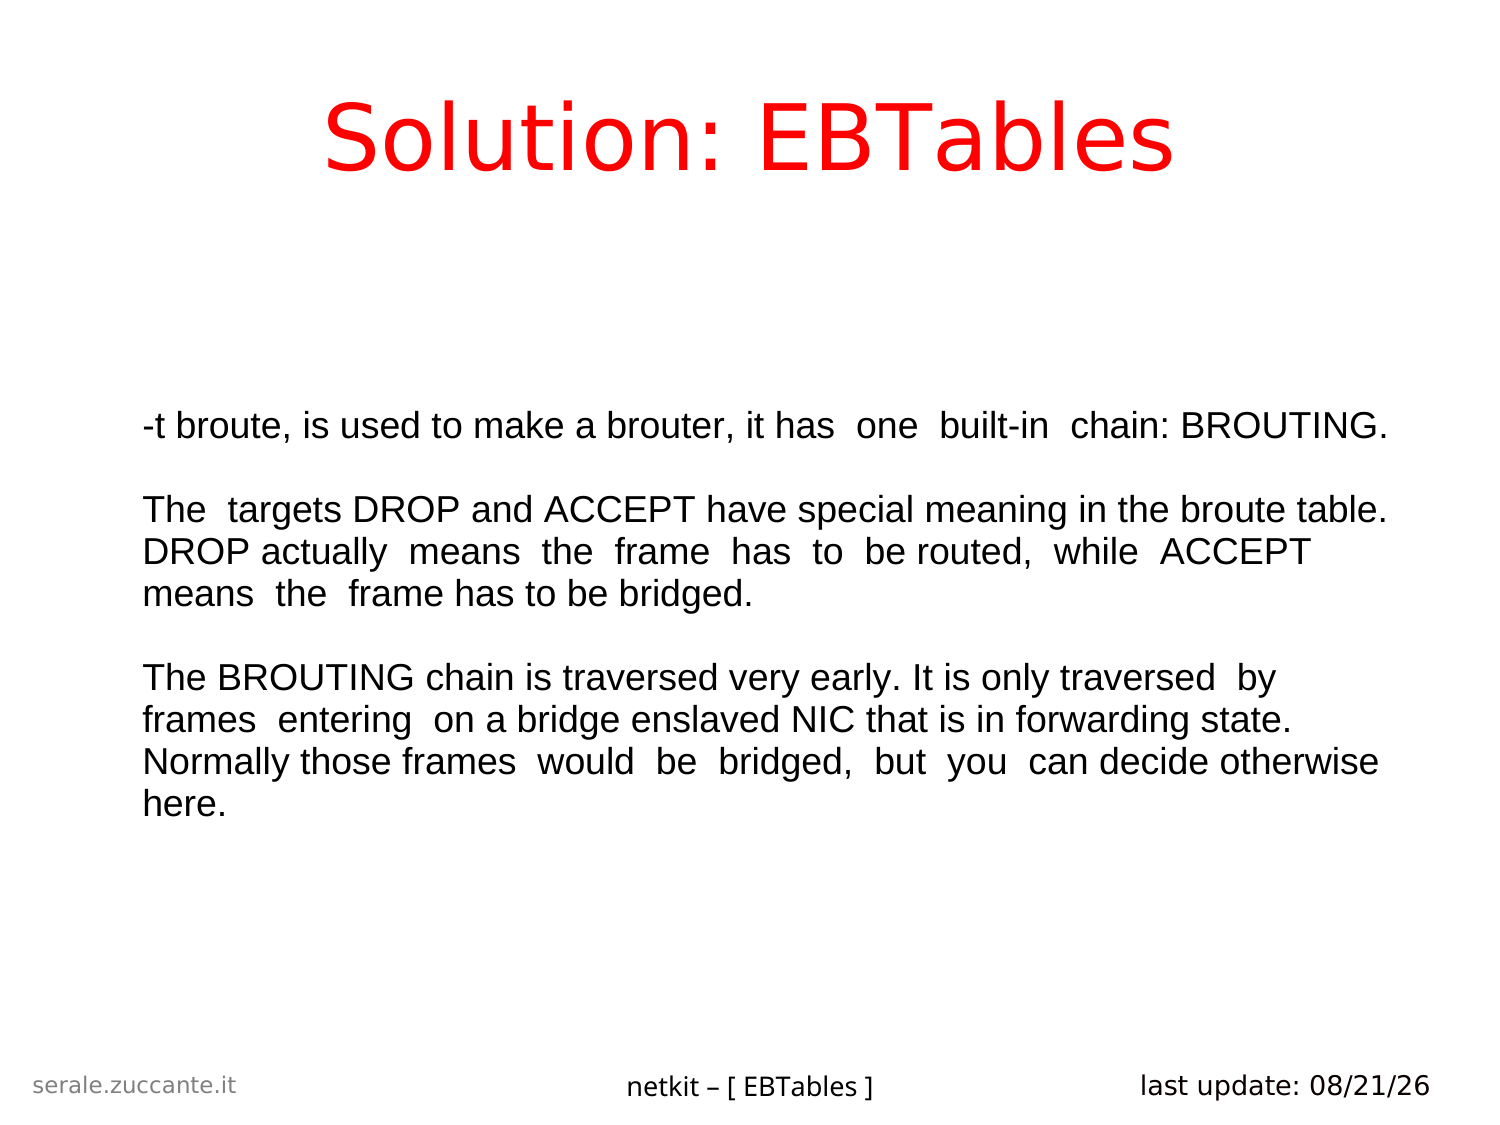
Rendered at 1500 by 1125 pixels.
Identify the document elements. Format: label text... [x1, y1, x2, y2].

text_box -t broute, is used to make a brouter, it has one built-in chain: BROUTING. The targets DROP and ACCEPT have special meaning in the broute table. DROP actually means the frame has to be routed, while ACCEPT means the frame has to be bridged. The BROUTING chain is traversed very early. It is only traversed by frames entering on a bridge enslaved NIC that is in forwarding state. Normally those frames would be bridged, but you can decide otherwise here. [127, 397, 1458, 833]
title Solution: EBTables [75, 28, 1426, 250]
